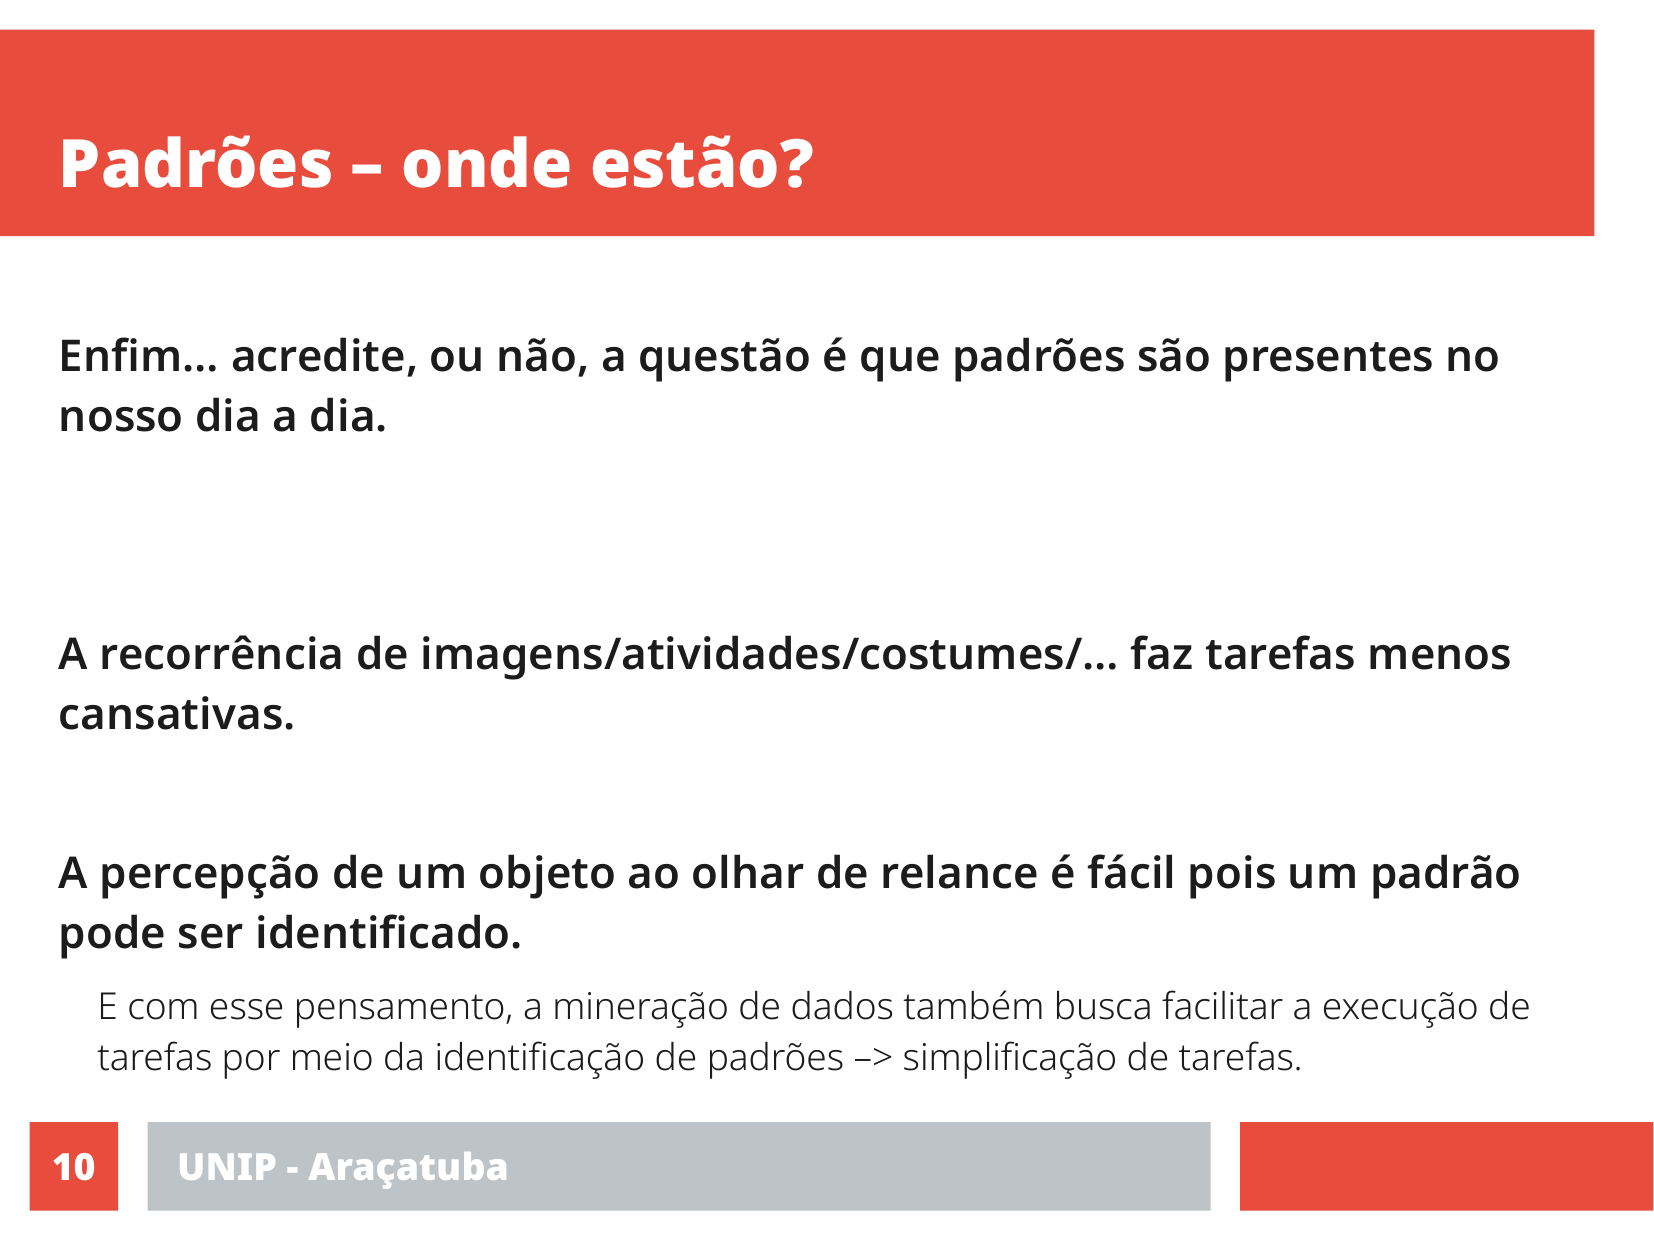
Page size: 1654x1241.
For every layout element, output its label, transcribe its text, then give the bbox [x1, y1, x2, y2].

title Padrões – onde estão? [59, 59, 1595, 207]
list Enfim… acredite, ou não, a questão é que padrões são presentes no nosso dia a dia. A recorrência de imagens/atividades/costumes/… faz tarefas menos cansativas. A percepção de um objeto ao olhar de relance é fácil pois um padrão pode ser identificado. E com esse pensamento, a mineração de dados também busca facilitar a execução de tarefas por meio da identificação de padrões –> simplificação de tarefas. [59, 324, 1565, 1093]
